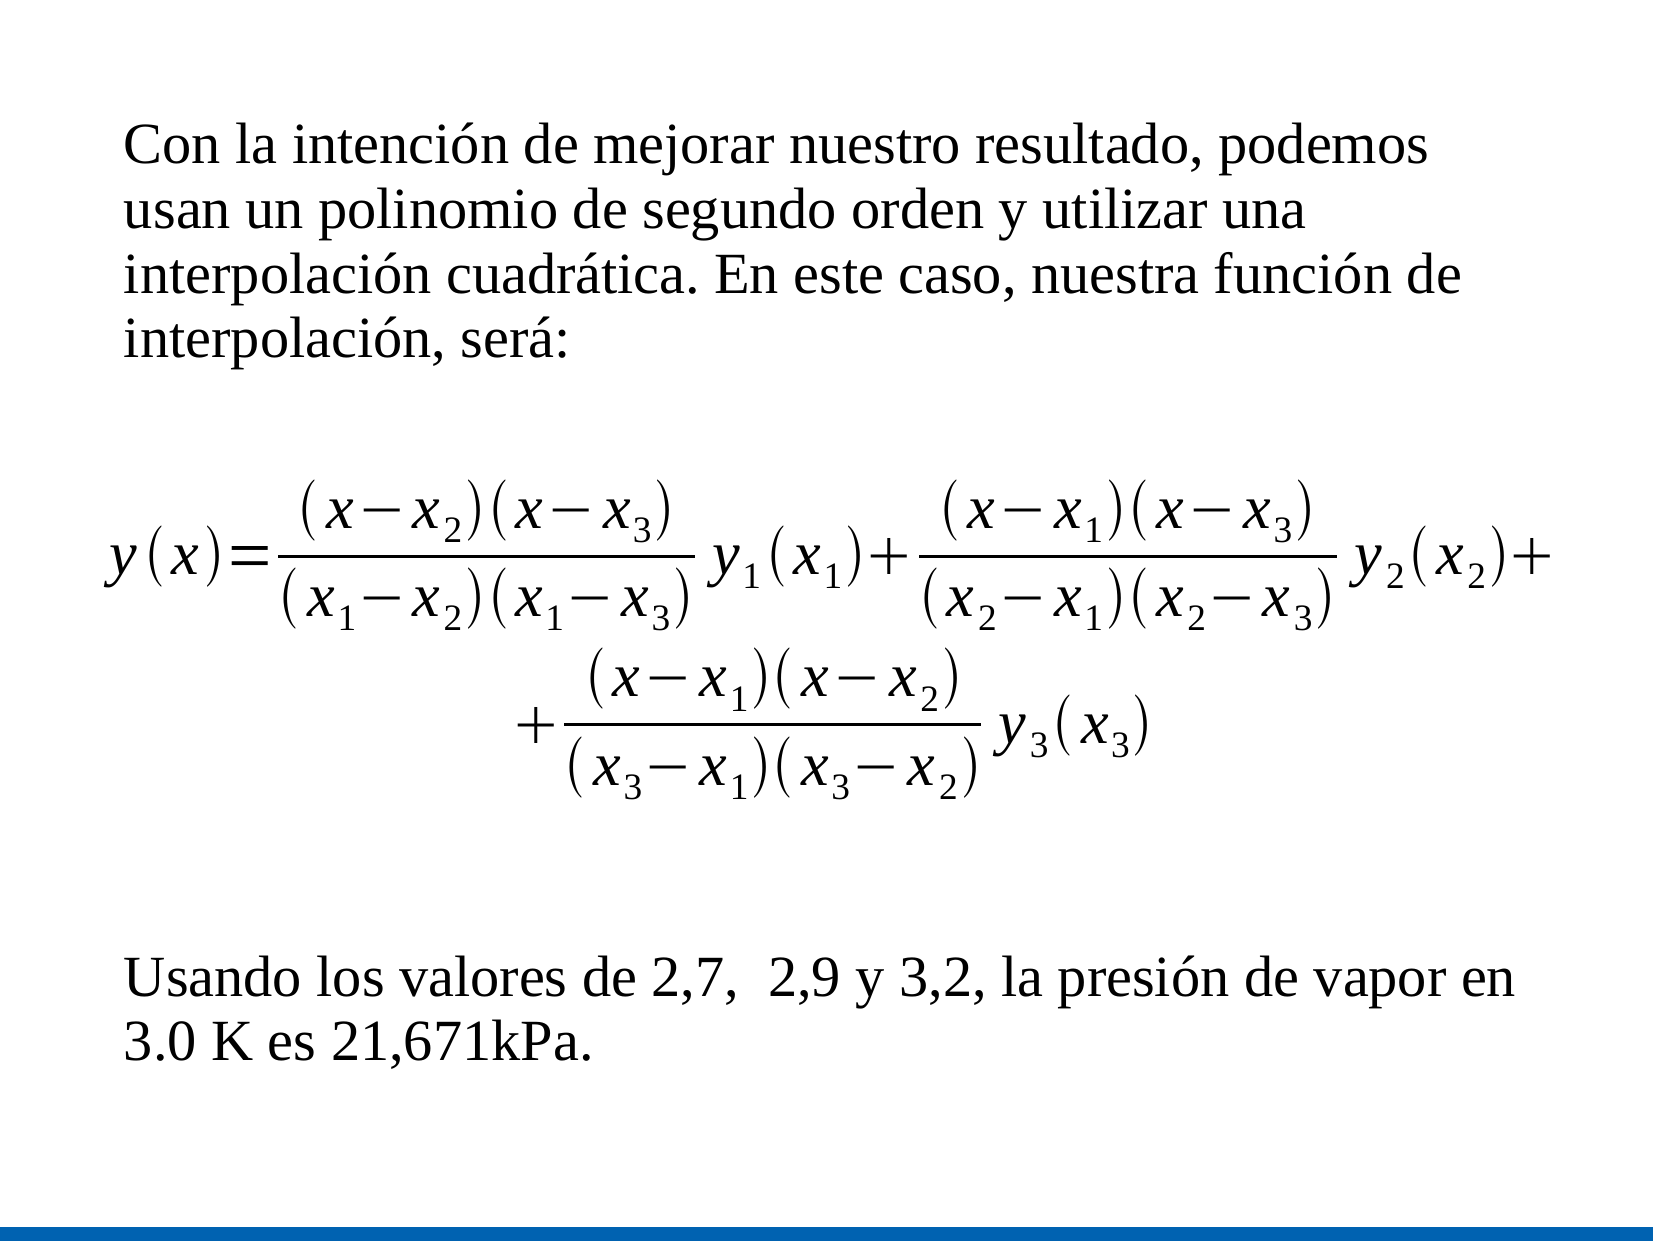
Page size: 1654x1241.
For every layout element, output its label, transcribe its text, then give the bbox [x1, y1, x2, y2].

subtitle Con la intención de mejorar nuestro resultado, podemos usan un polinomio de segundo orden y utilizar una interpolación cuadrática. En este caso, nuestra función de interpolación, será: [123, 59, 1536, 423]
chart [95, 472, 1565, 809]
text_box Usando los valores de 2,7, 2,9 y 3,2, la presión de vapor en 3.0 K es 21,671kPa. [123, 856, 1536, 1162]
